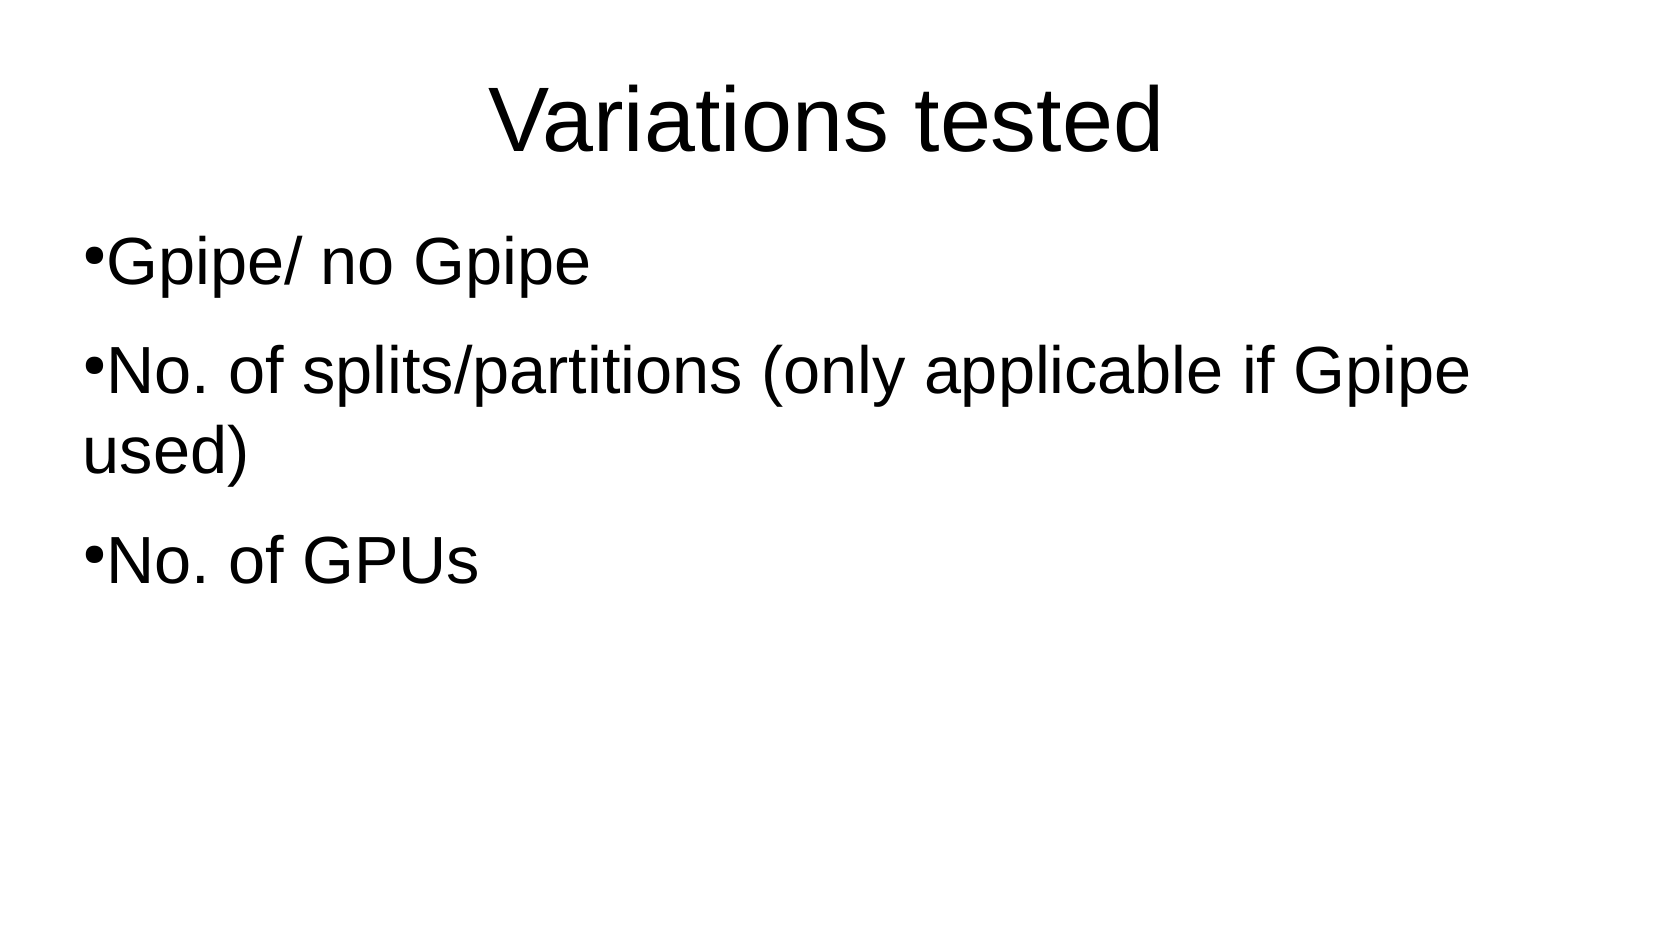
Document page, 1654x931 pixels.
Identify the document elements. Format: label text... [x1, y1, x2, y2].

list Gpipe/ no Gpipe No. of splits/partitions (only applicable if Gpipe used) No. of GPUs [82, 217, 1571, 758]
title Variations tested [82, 37, 1571, 193]
